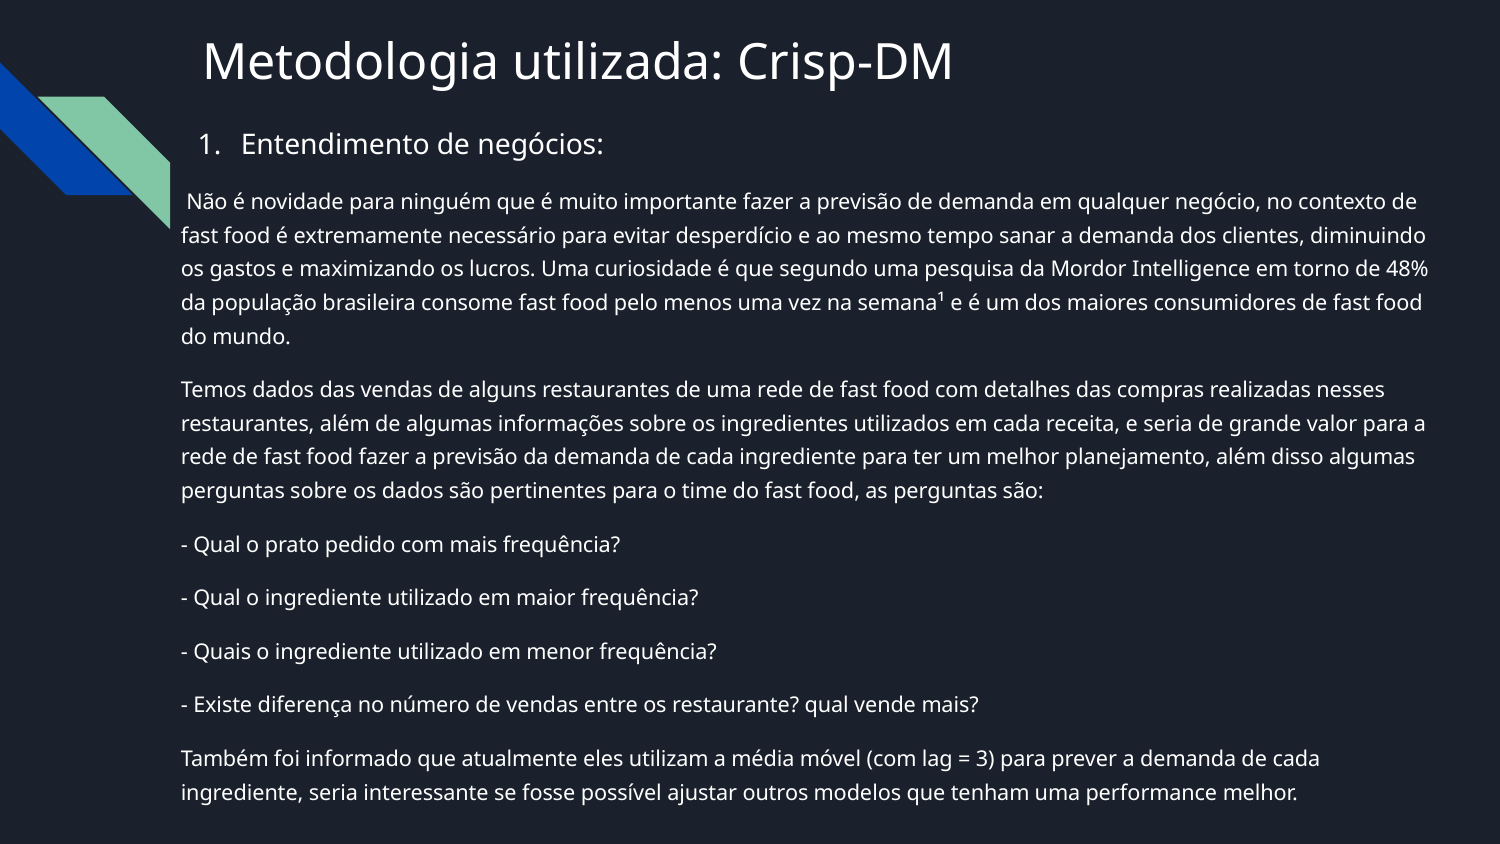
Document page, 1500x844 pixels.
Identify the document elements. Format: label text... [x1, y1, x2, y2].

list Entendimento de negócios: Não é novidade para ninguém que é muito importante fazer a previsão de demanda em qualquer negócio, no contexto de fast food é extremamente necessário para evitar desperdício e ao mesmo tempo sanar a demanda dos clientes, diminuindo os gastos e maximizando os lucros. Uma curiosidade é que segundo uma pesquisa da Mordor Intelligence em torno de 48% da população brasileira consome fast food pelo menos uma vez na semana¹ e é um dos maiores consumidores de fast food do mundo. Temos dados das vendas de alguns restaurantes de uma rede de fast food com detalhes das compras realizadas nesses restaurantes, além de algumas informações sobre os ingredientes utilizados em cada receita, e seria de grande valor para a rede de fast food fazer a previsão da demanda de cada ingrediente para ter um melhor planejamento, além disso algumas perguntas sobre os dados são pertinentes para o time do fast food, as perguntas são: - Qual o prato pedido com mais frequência? - Qual o ingrediente utilizado em maior frequência? - Quais o ingrediente utilizado em menor frequência? - Existe diferença no número de vendas entre os restaurante? qual vende mais? Também foi informado que atualmente eles utilizam a média móvel (com lag = 3) para prever a demanda de cada ingrediente, seria interessante se fosse possível ajustar outros modelos que tenham uma performance melhor. [165, 103, 1458, 826]
title Metodologia utilizada: Crisp-DM [187, 11, 1342, 103]
